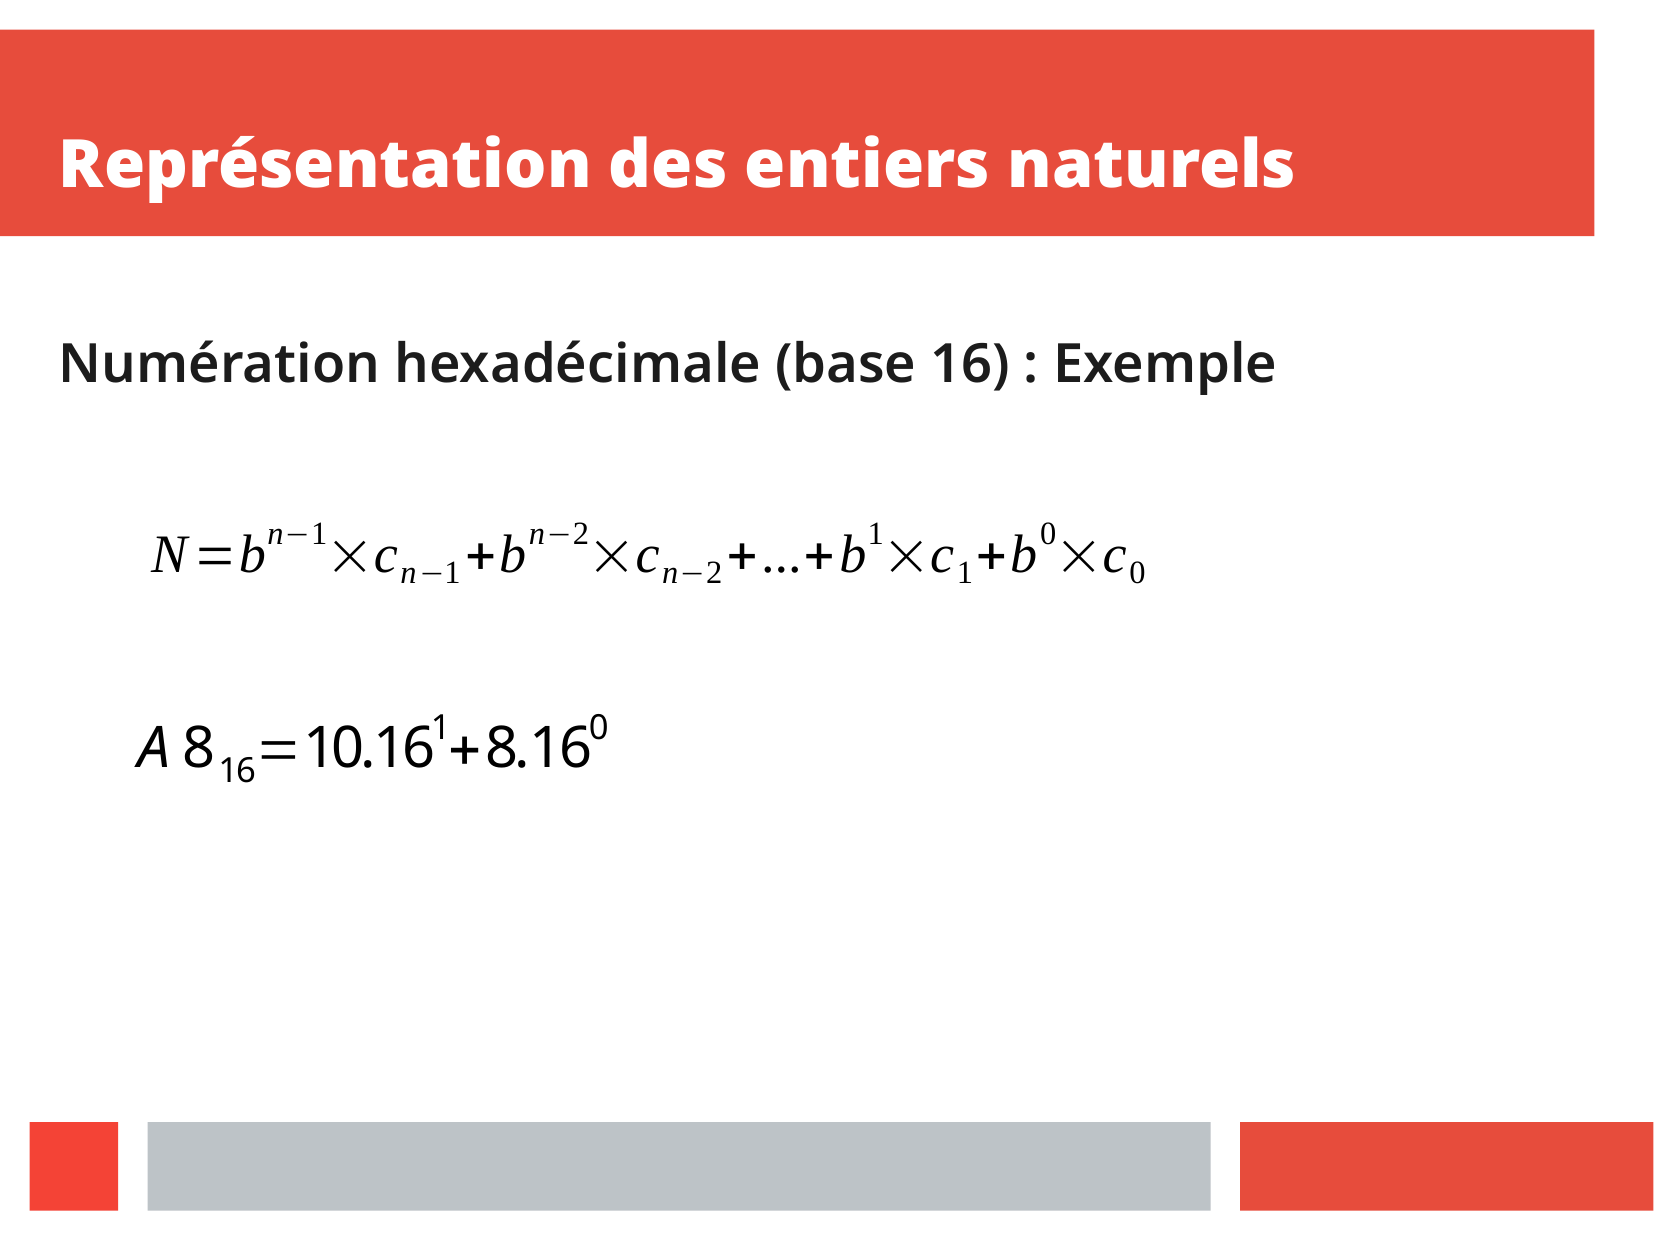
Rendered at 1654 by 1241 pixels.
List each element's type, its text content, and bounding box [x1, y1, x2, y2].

chart [141, 515, 1152, 591]
chart [129, 707, 617, 792]
title Représentation des entiers naturels [59, 59, 1595, 207]
list Numération hexadécimale (base 16) : Exemple [59, 324, 1565, 1093]
